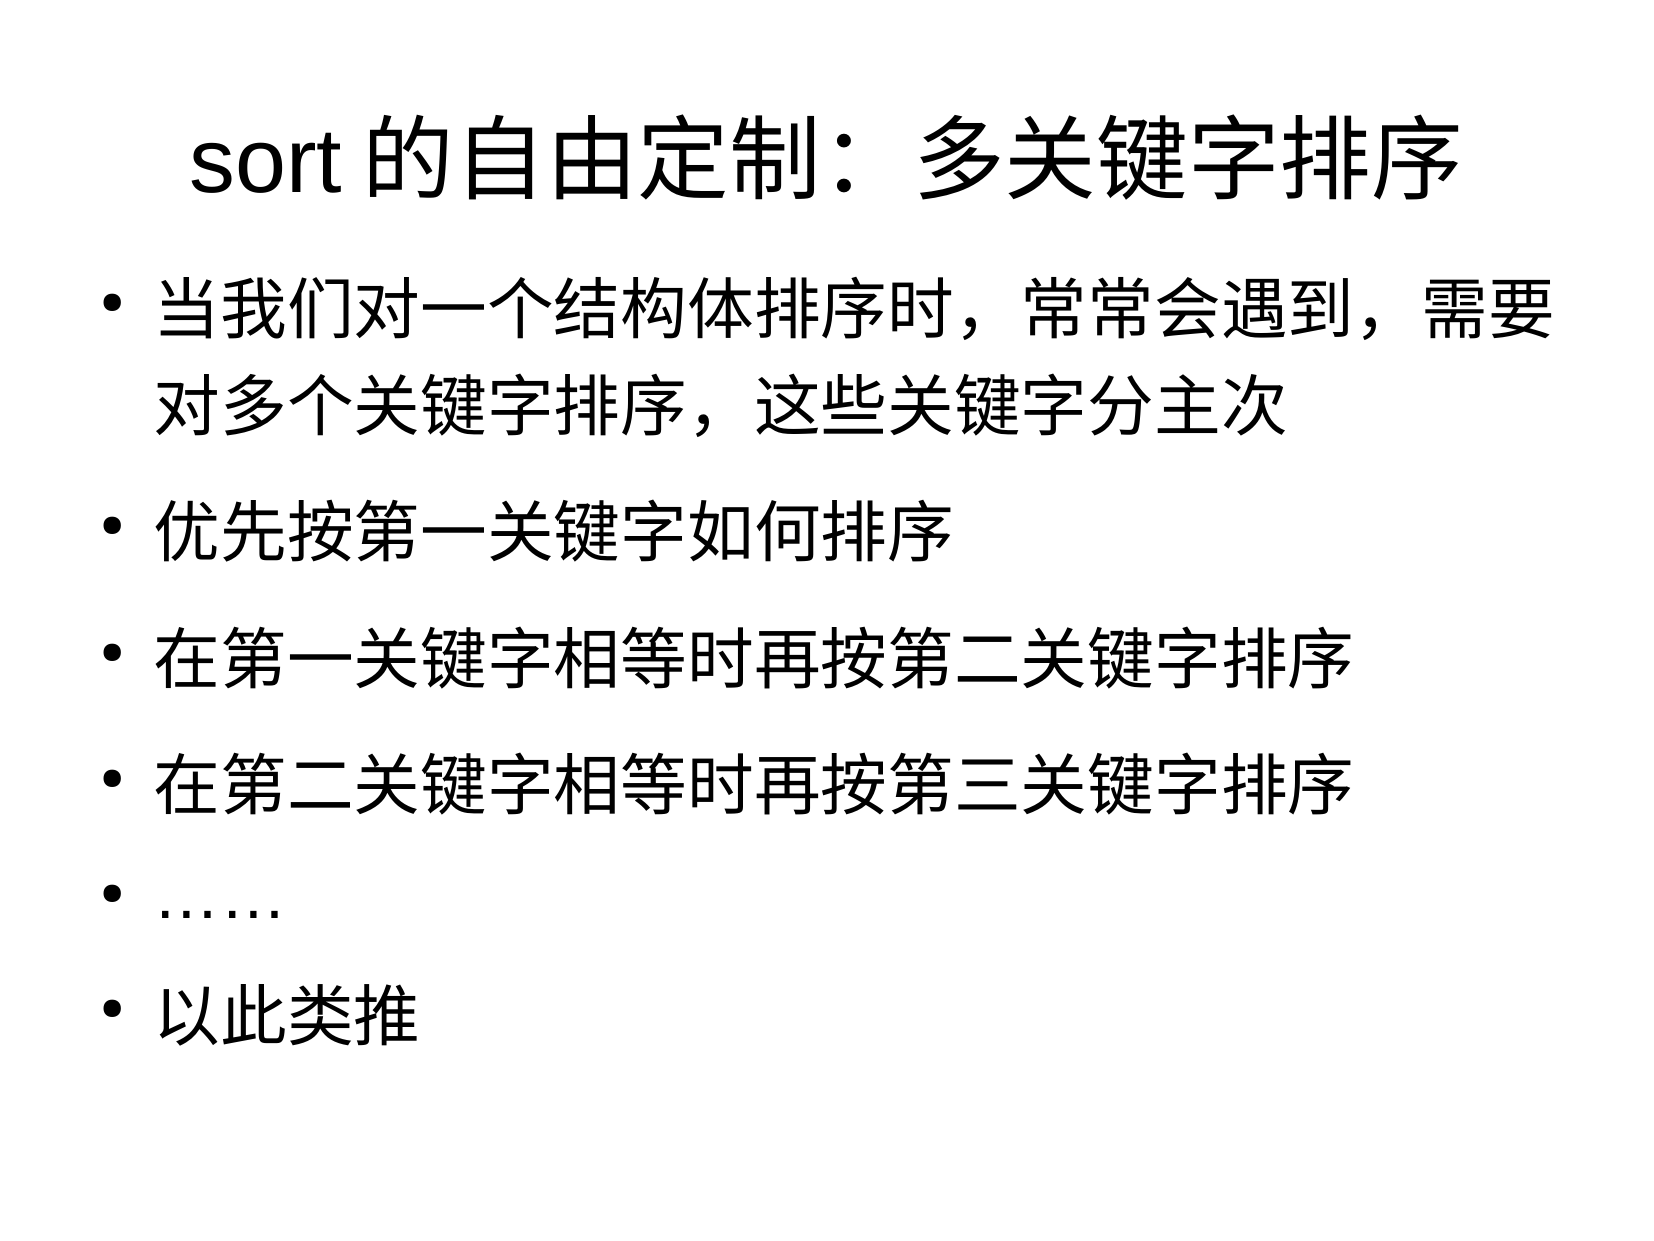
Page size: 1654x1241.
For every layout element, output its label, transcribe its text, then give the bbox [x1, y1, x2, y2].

title sort的自由定制：多关键字排序 [82, 49, 1571, 256]
list 当我们对一个结构体排序时，常常会遇到，需要对多个关键字排序，这些关键字分主次 优先按第一关键字如何排序 在第一关键字相等时再按第二关键字排序 在第二关键字相等时再按第三关键字排序 …… 以此类推 [82, 256, 1571, 1193]
